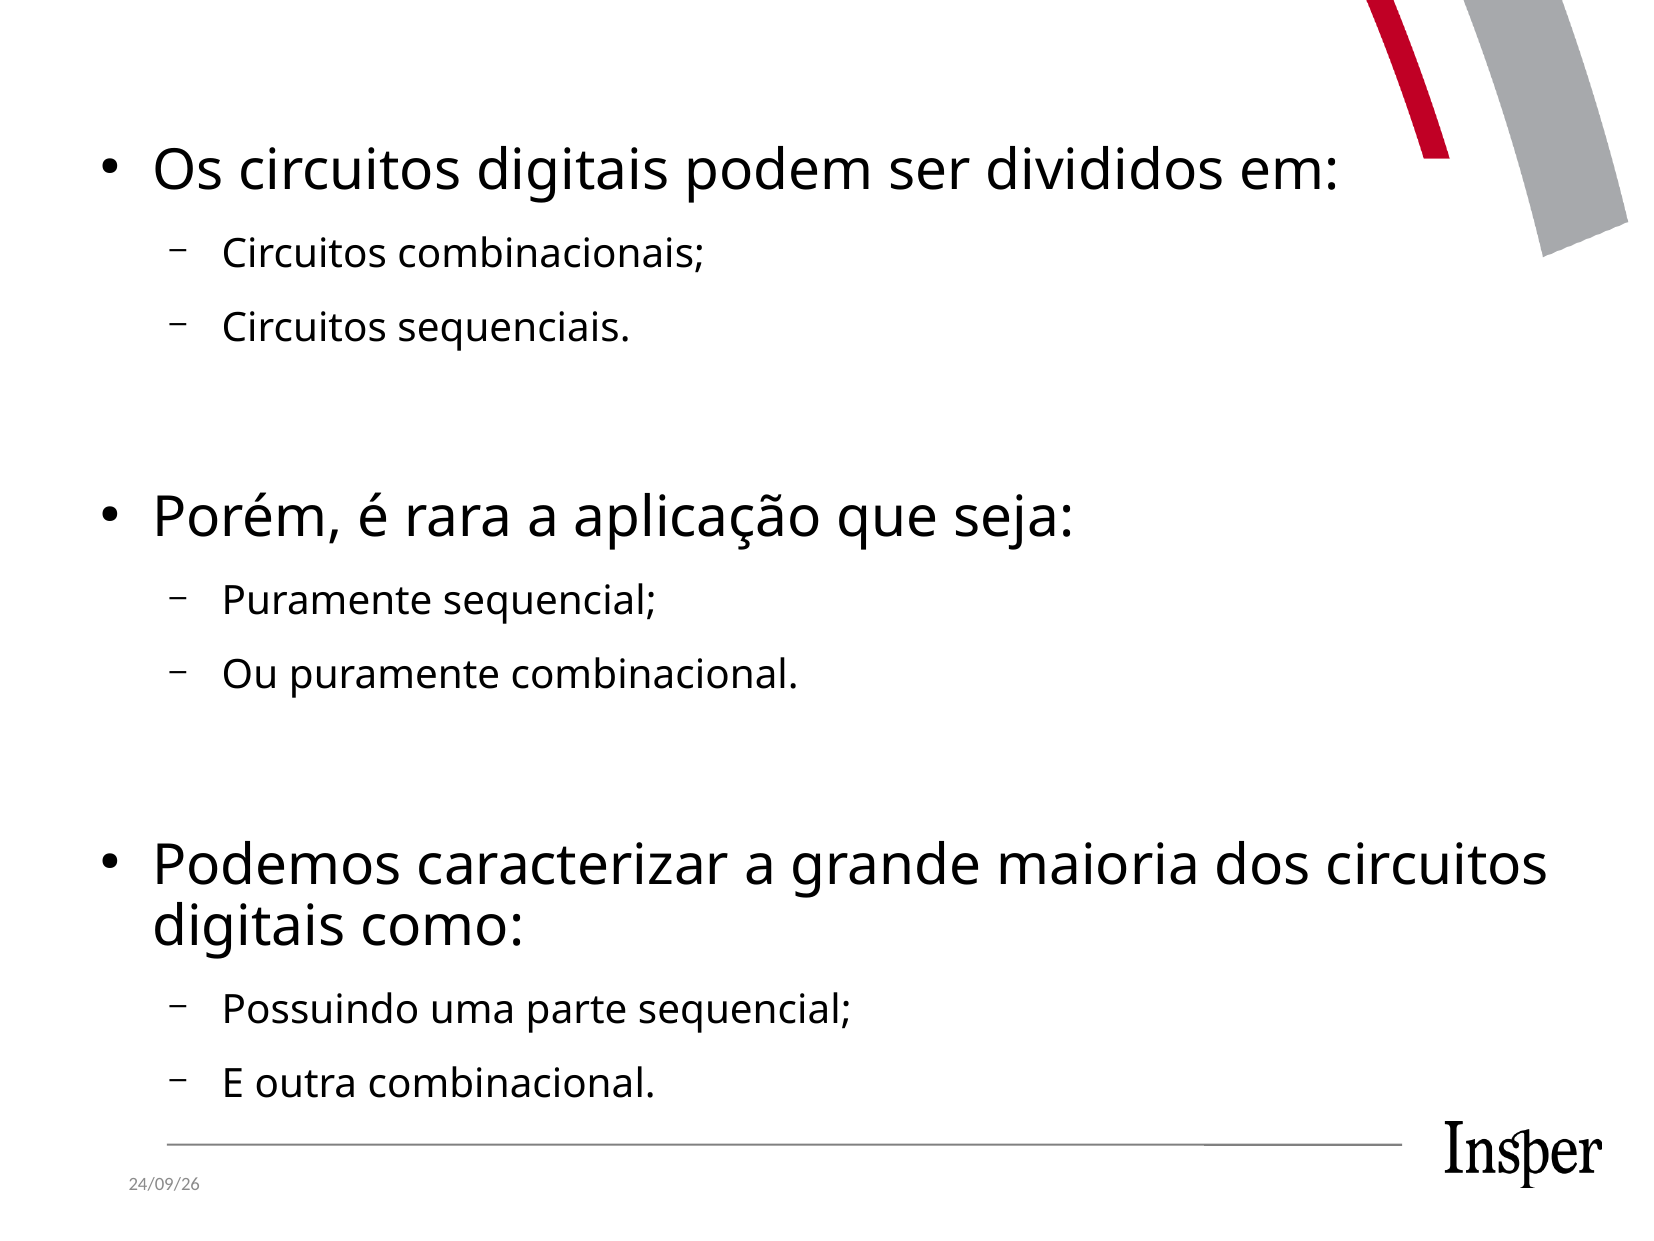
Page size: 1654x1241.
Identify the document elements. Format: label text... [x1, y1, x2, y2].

list Os circuitos digitais podem ser divididos em: Circuitos combinacionais; Circuitos sequenciais. Porém, é rara a aplicação que seja: Puramente sequencial; Ou puramente combinacional. Podemos caracterizar a grande maioria dos circuitos digitais como: Possuindo uma parte sequencial; E outra combinacional. [82, 82, 1571, 1111]
